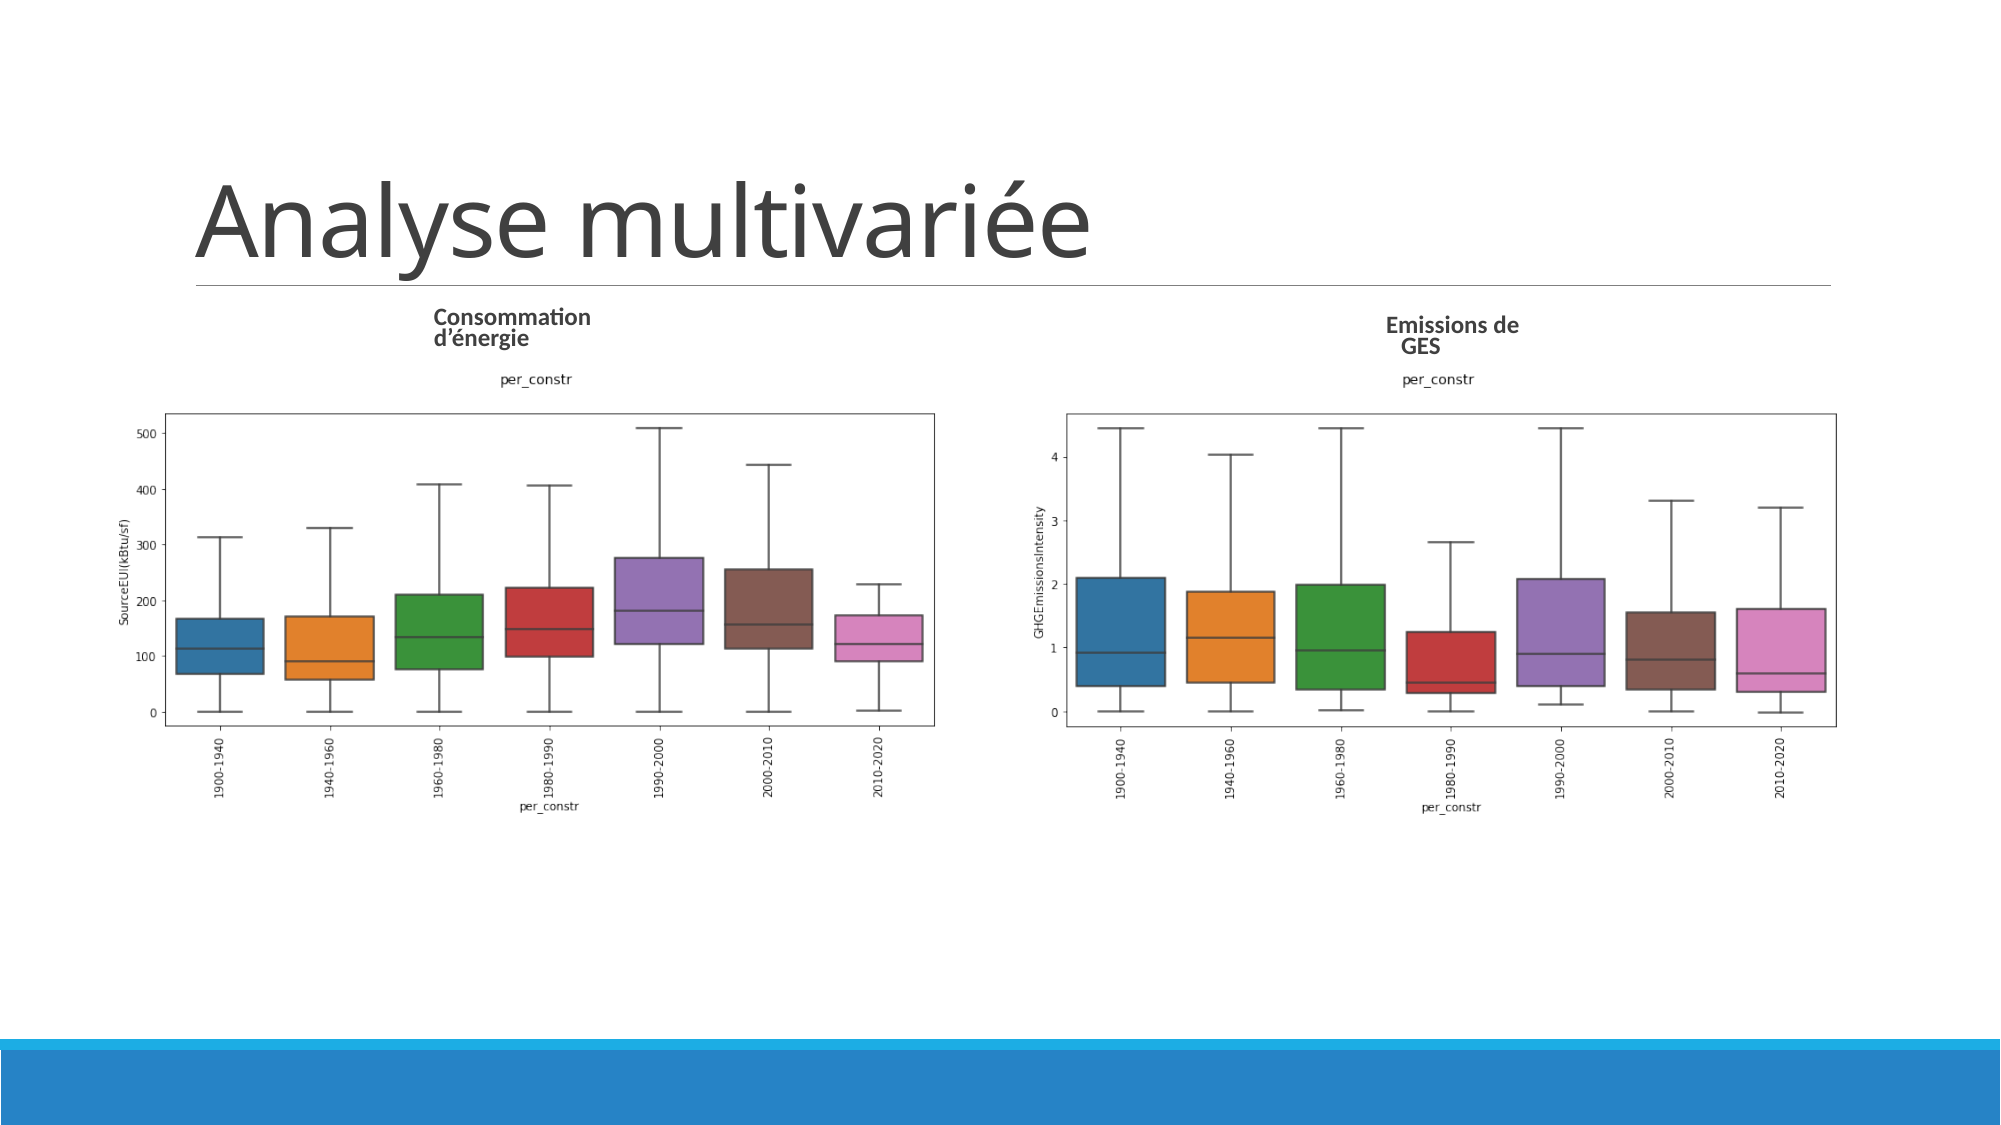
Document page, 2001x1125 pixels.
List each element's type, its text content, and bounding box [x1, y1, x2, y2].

title Analyse multivariée [180, 47, 1831, 286]
list Consommation d’énergie [433, 301, 619, 365]
picture [1026, 365, 1844, 822]
text_box Emissions de GES [1371, 309, 1556, 365]
picture [111, 365, 941, 822]
